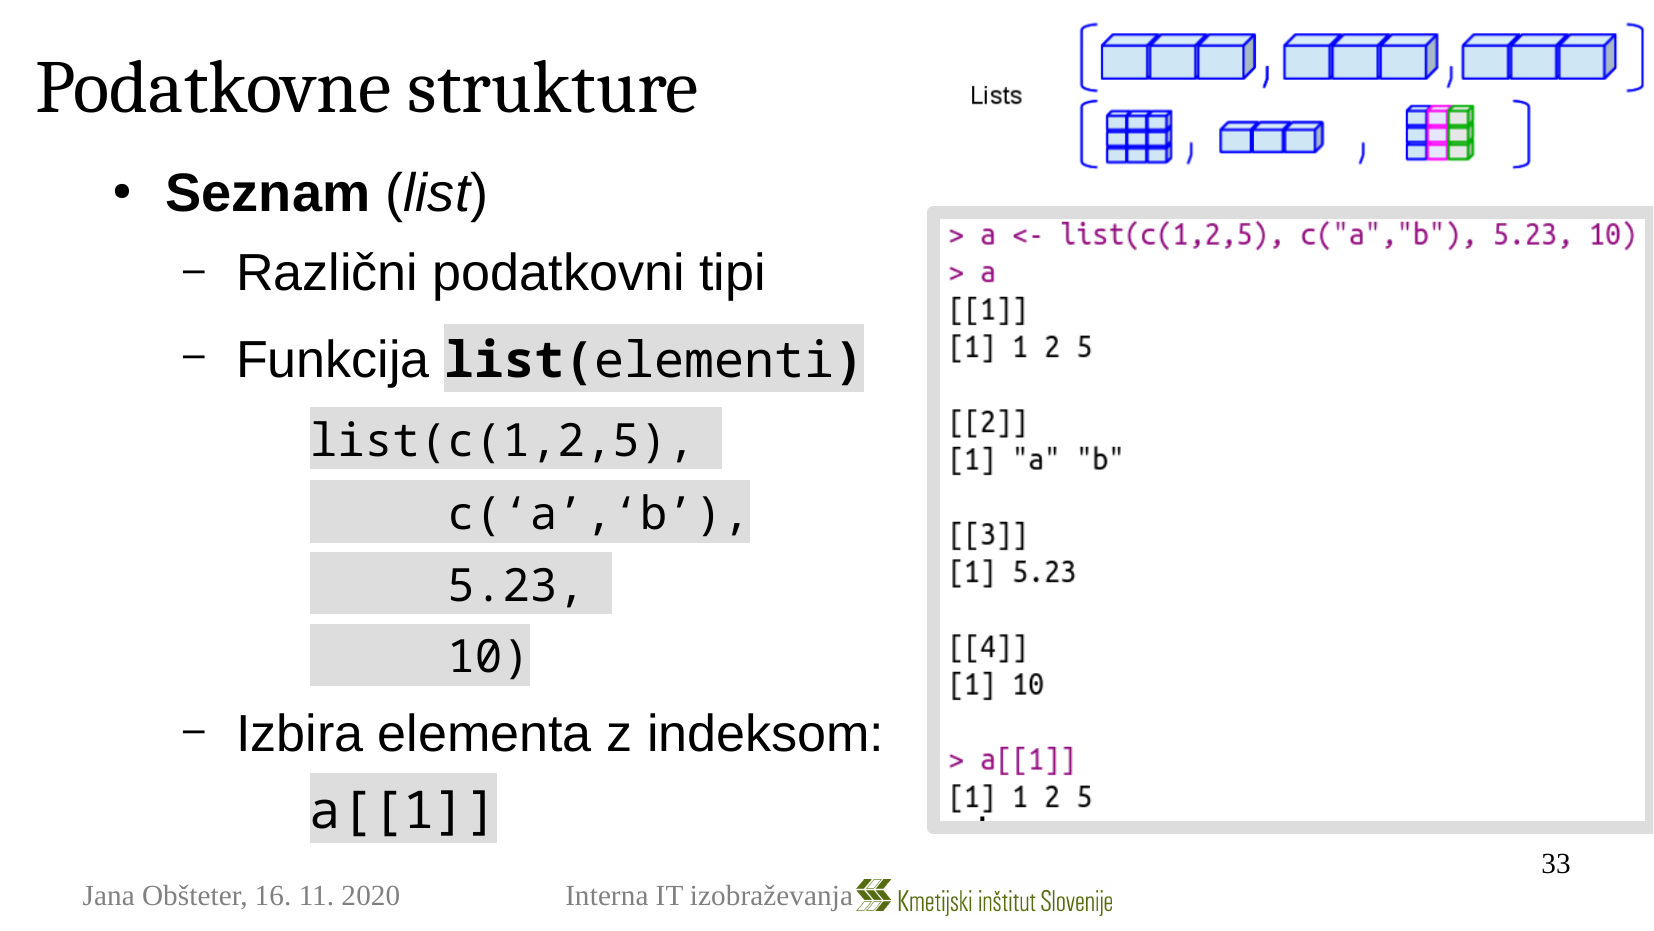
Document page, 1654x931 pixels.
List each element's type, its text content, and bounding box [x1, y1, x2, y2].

list Seznam (list) Različni podatkovni tipi Funkcija list(elementi) list(c(1,2,5), c(‘a’,‘b’), 5.23, 10) Izbira elementa z indeksom: a[[1]] [94, 153, 1595, 848]
picture [951, 0, 1653, 188]
picture [856, 879, 1112, 916]
picture [939, 218, 1645, 822]
title Podatkovne strukture [35, 21, 951, 154]
